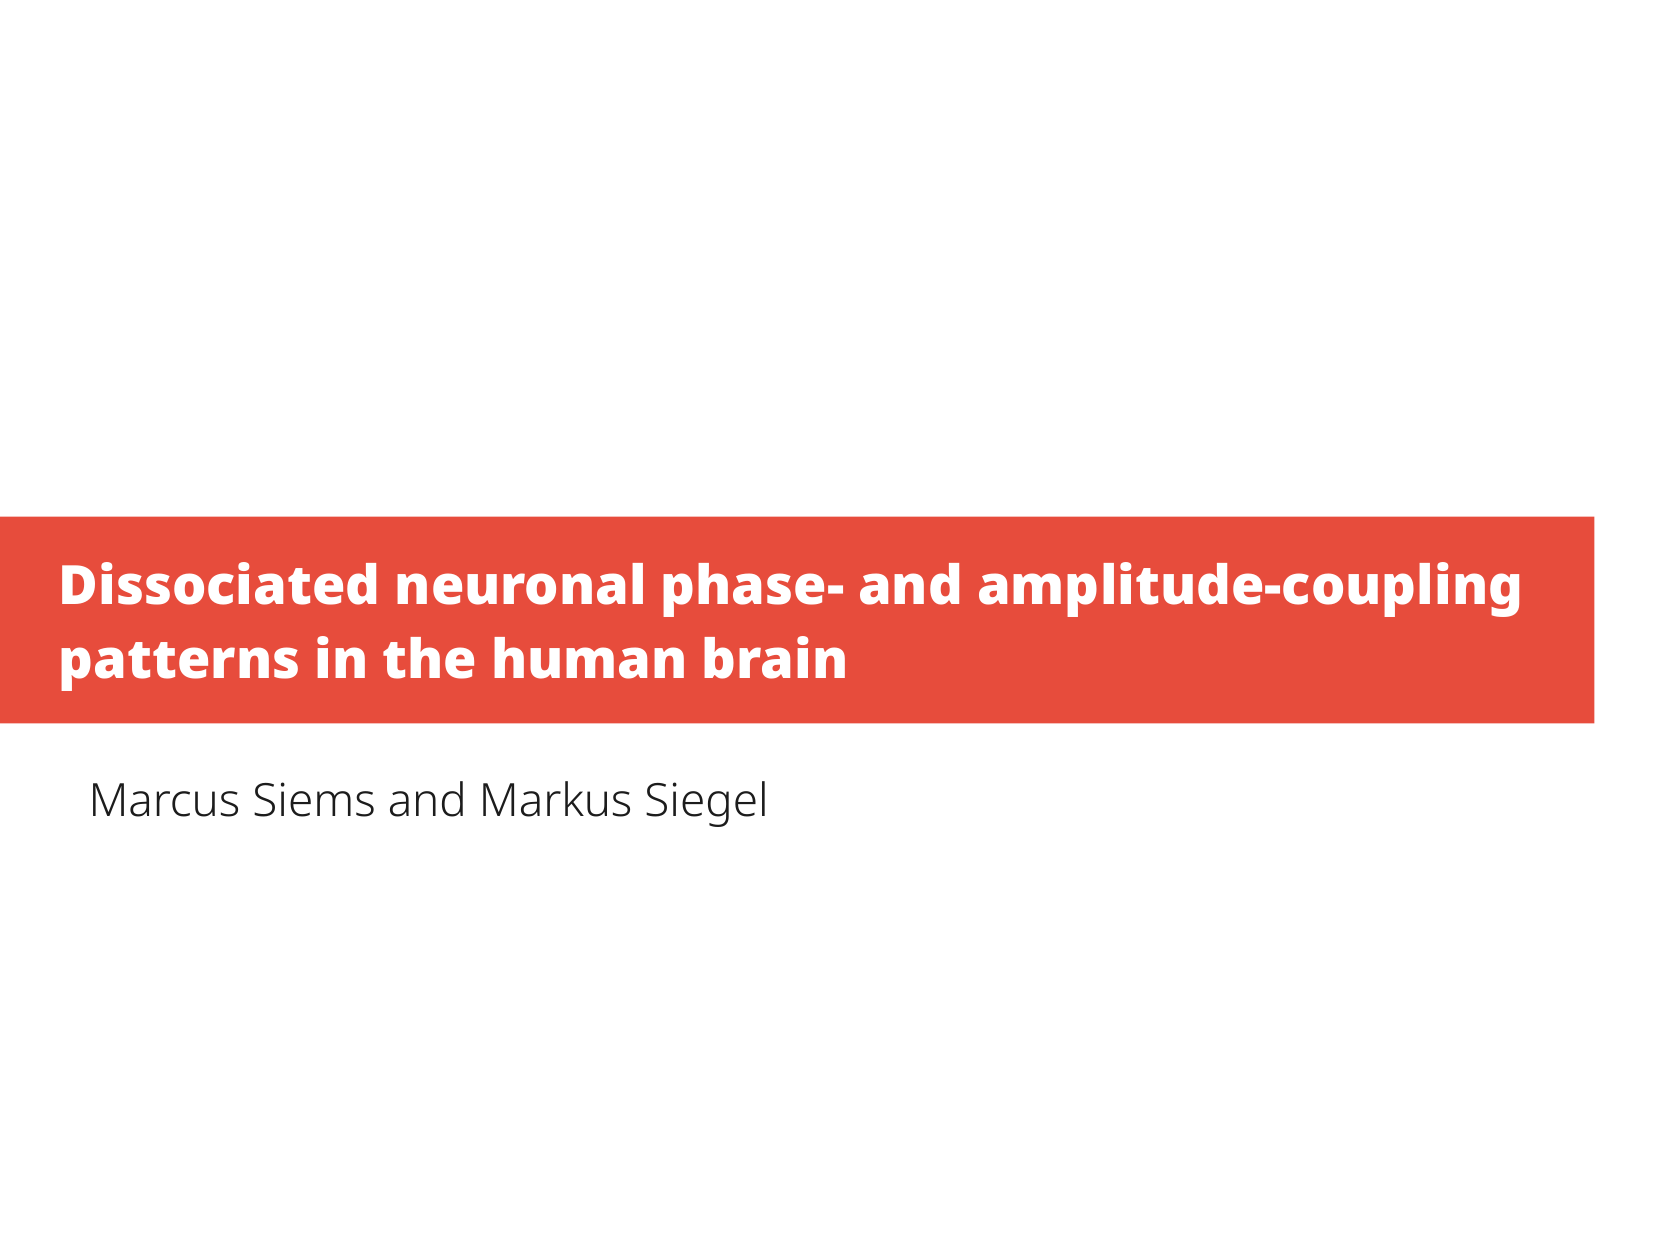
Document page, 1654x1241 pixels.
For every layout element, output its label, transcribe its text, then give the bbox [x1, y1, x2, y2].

title Dissociated neuronal phase- and amplitude-coupling patterns in the human brain [59, 546, 1595, 694]
subtitle Marcus Siems and Markus Siegel [88, 767, 1595, 1182]
